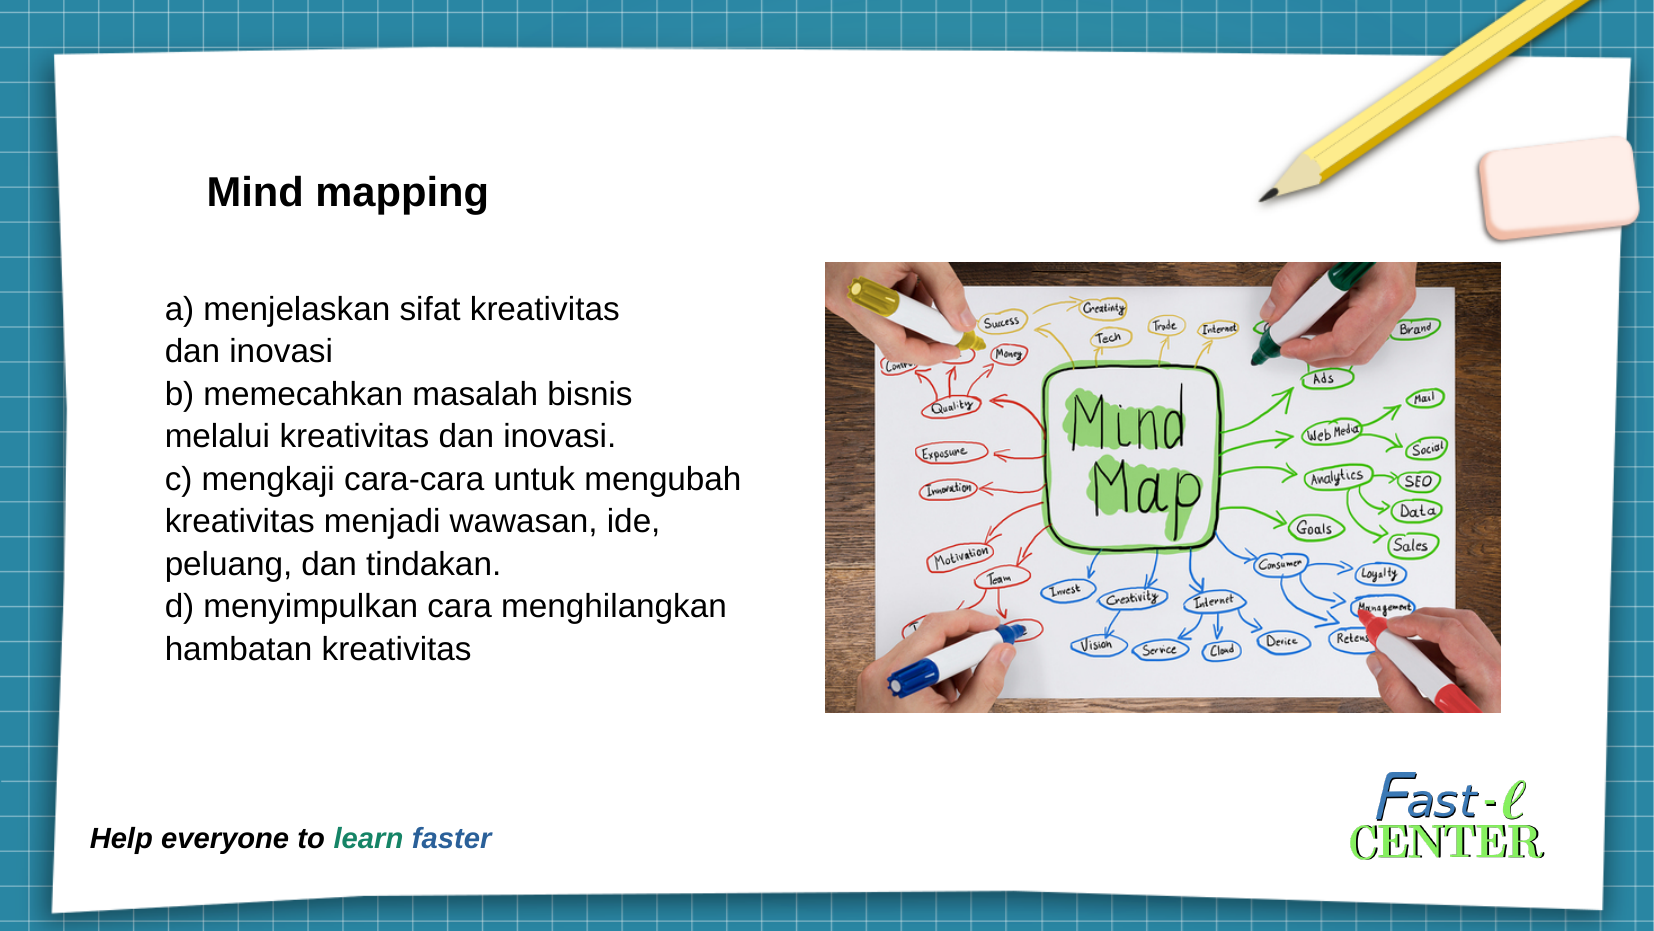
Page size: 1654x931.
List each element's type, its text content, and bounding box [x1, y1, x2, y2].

picture [0, 0, 1654, 931]
text_box a) menjelaskan sifat kreativitas dan inovasi b) memecahkan masalah bisnis melalui kreativitas dan inovasi. c) mengkaji cara-cara untuk mengubah kreativitas menjadi wawasan, ide, peluang, dan tindakan. d) menyimpulkan cara menghilangkan hambatan kreativitas [150, 276, 767, 676]
text_box Help everyone to learn faster [75, 814, 507, 863]
text_box Mind mapping [191, 160, 676, 226]
